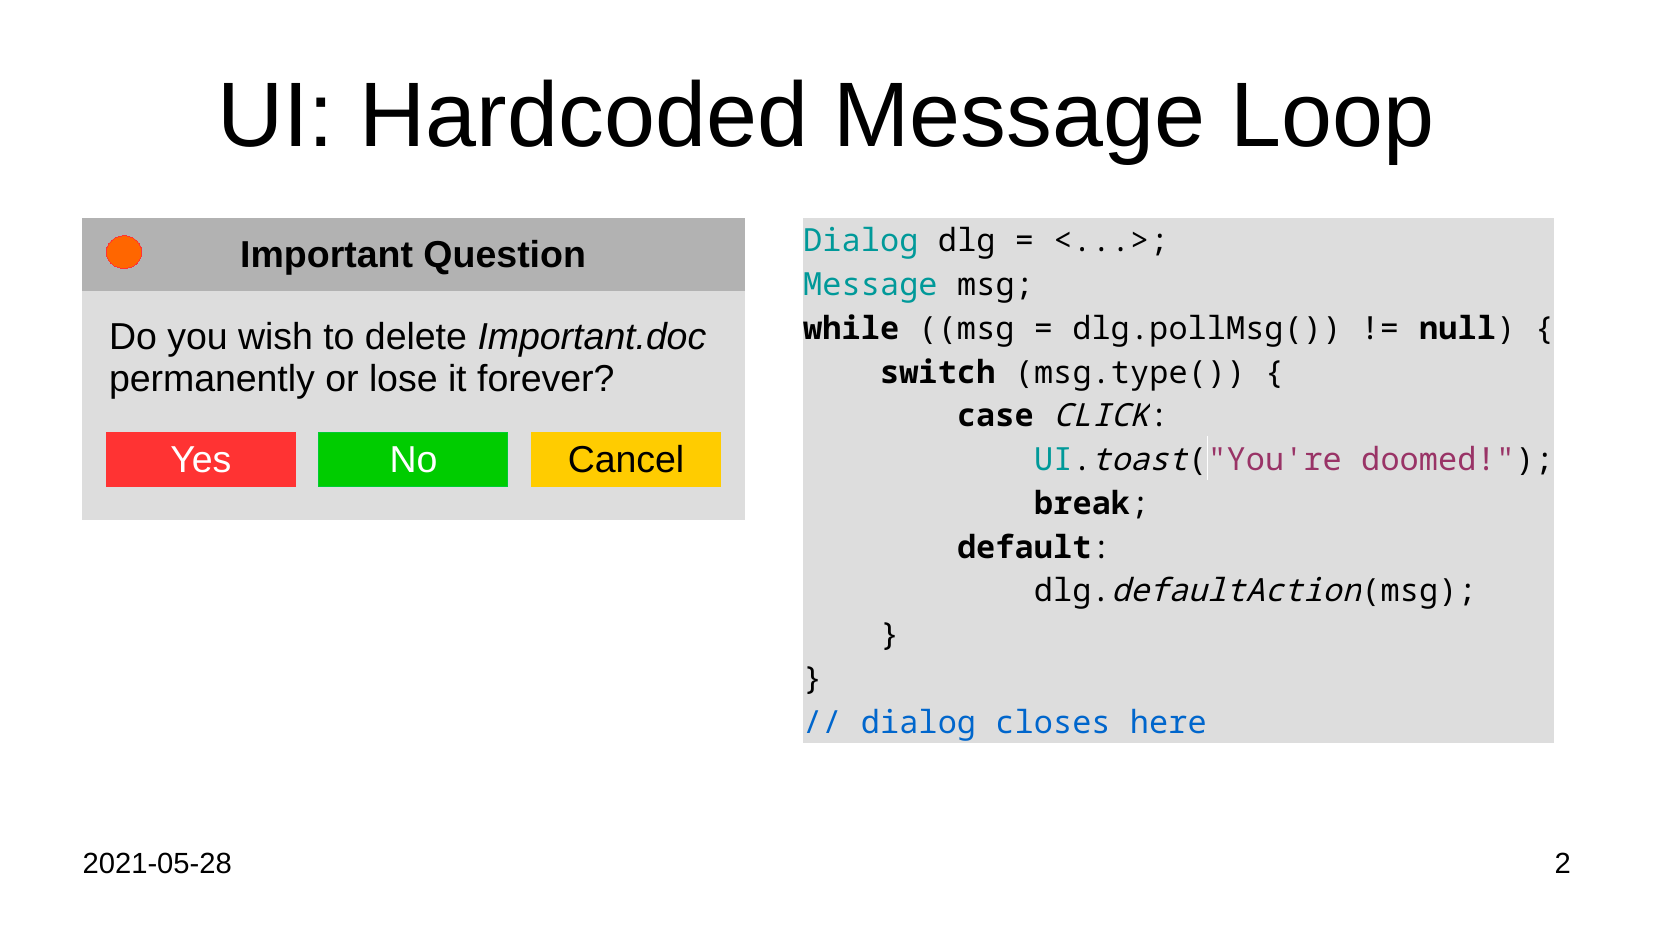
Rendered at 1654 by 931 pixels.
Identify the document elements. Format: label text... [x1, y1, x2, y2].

text_box Do you wish to delete Important.doc permanently or lose it forever? [94, 308, 733, 411]
text_box No [318, 432, 508, 487]
text_box Important Question [82, 218, 745, 291]
text_box [106, 235, 142, 269]
text_box Yes [106, 432, 296, 487]
text_box Cancel [531, 432, 721, 487]
list Dialog dlg = <...>; Message msg; while ((msg = dlg.pollMsg()) != null) { switch (msg.type()) { case CLICK: UI.toast("You're doomed!"); break; default: dlg.defaultAction(msg); } } // dialog closes here [803, 217, 1571, 758]
text_box [82, 291, 745, 520]
title UI: Hardcoded Message Loop [82, 37, 1571, 193]
